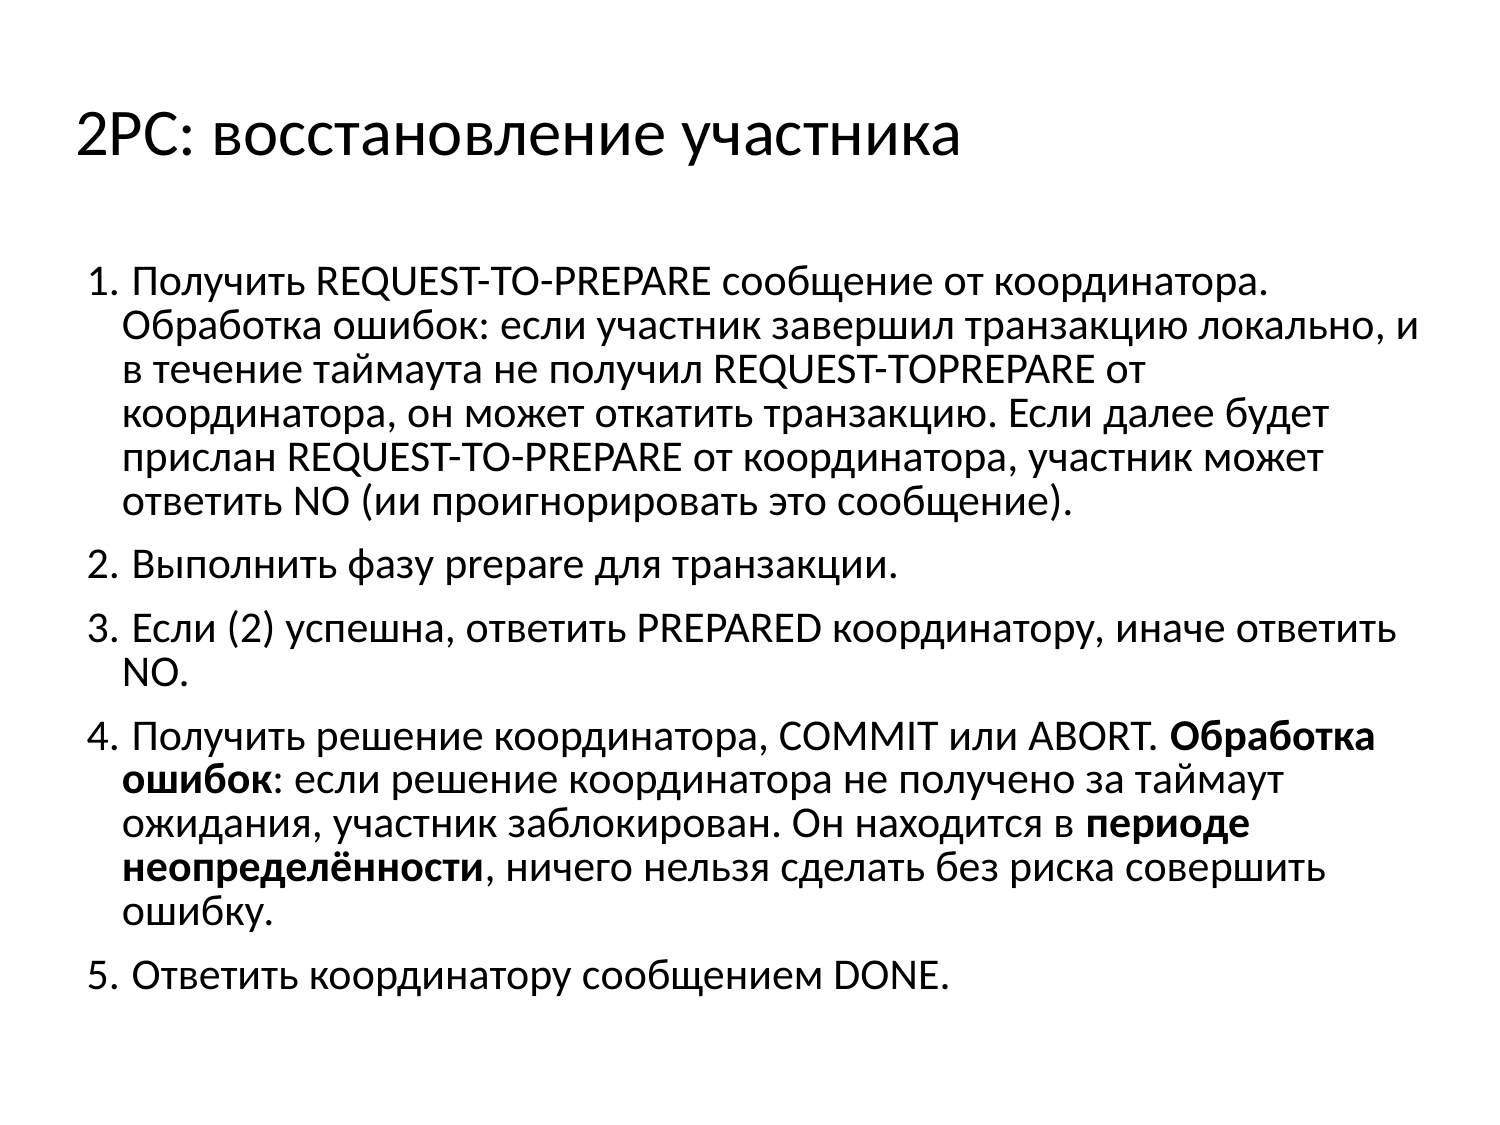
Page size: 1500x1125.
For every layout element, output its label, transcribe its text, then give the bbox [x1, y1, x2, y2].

title 2PC: восстановление участника [75, 45, 1425, 233]
list Получить REQUEST-TO-PREPARE сообщение от координатора. Обработка ошибок: если участник завершил транзакцию локально, и в течение таймаута не получил REQUEST-TOPREPARE от координатора, он может откатить транзакцию. Если далее будет прислан REQUEST-TO-PREPARE от координатора, участник может ответить NO (ии проигнорировать это сообщение). Выполнить фазу prepare для транзакции. Если (2) успешна, ответить PREPARED координатору, иначе ответить NO. Получить решение координатора, COMMIT или ABORT. Обработка ошибок: если решение координатора не получено за таймаут ожидания, участник заблокирован. Он находится в периоде неопределённости, ничего нельзя сделать без риска совершить ошибку. Ответить координатору сообщением DONE. [75, 262, 1425, 1005]
